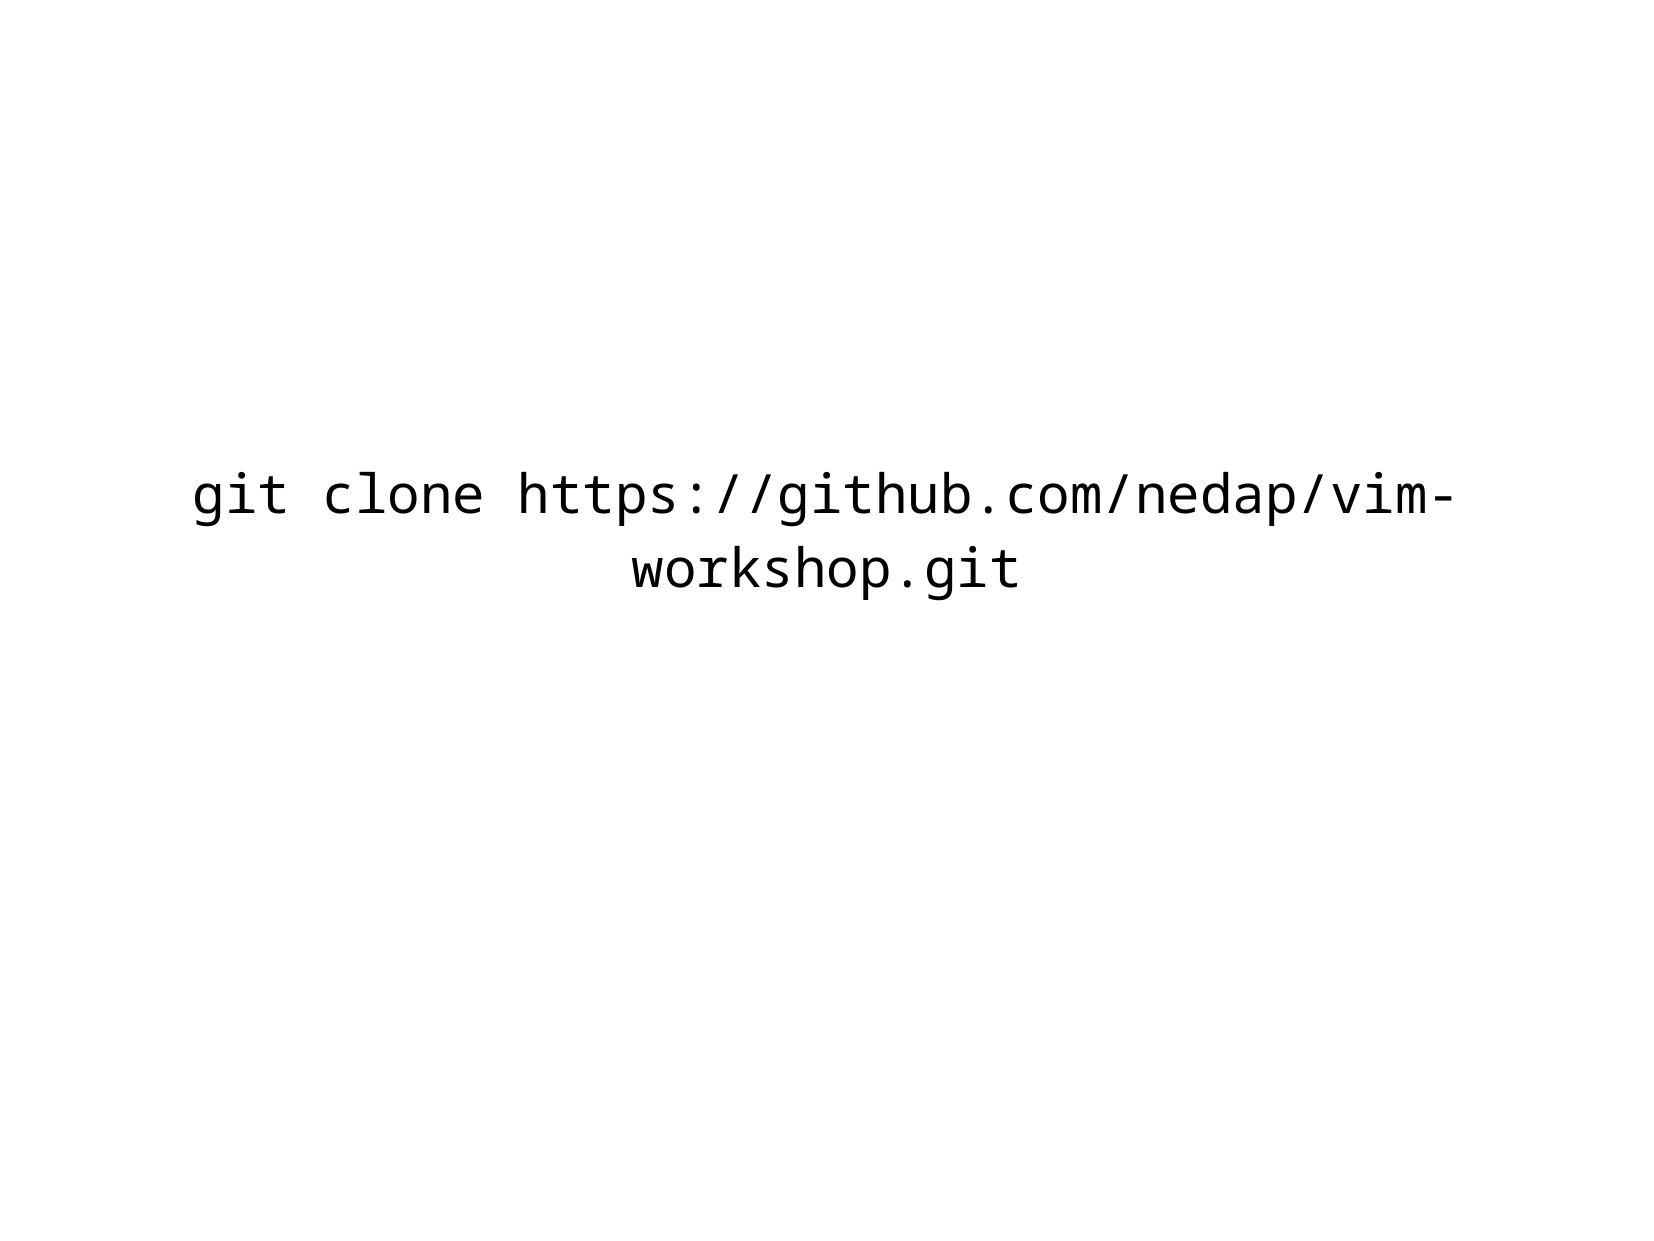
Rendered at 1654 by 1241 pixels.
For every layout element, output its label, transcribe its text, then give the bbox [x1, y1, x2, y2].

subtitle git clone https://github.com/nedap/vim-workshop.git [82, 49, 1571, 1010]
